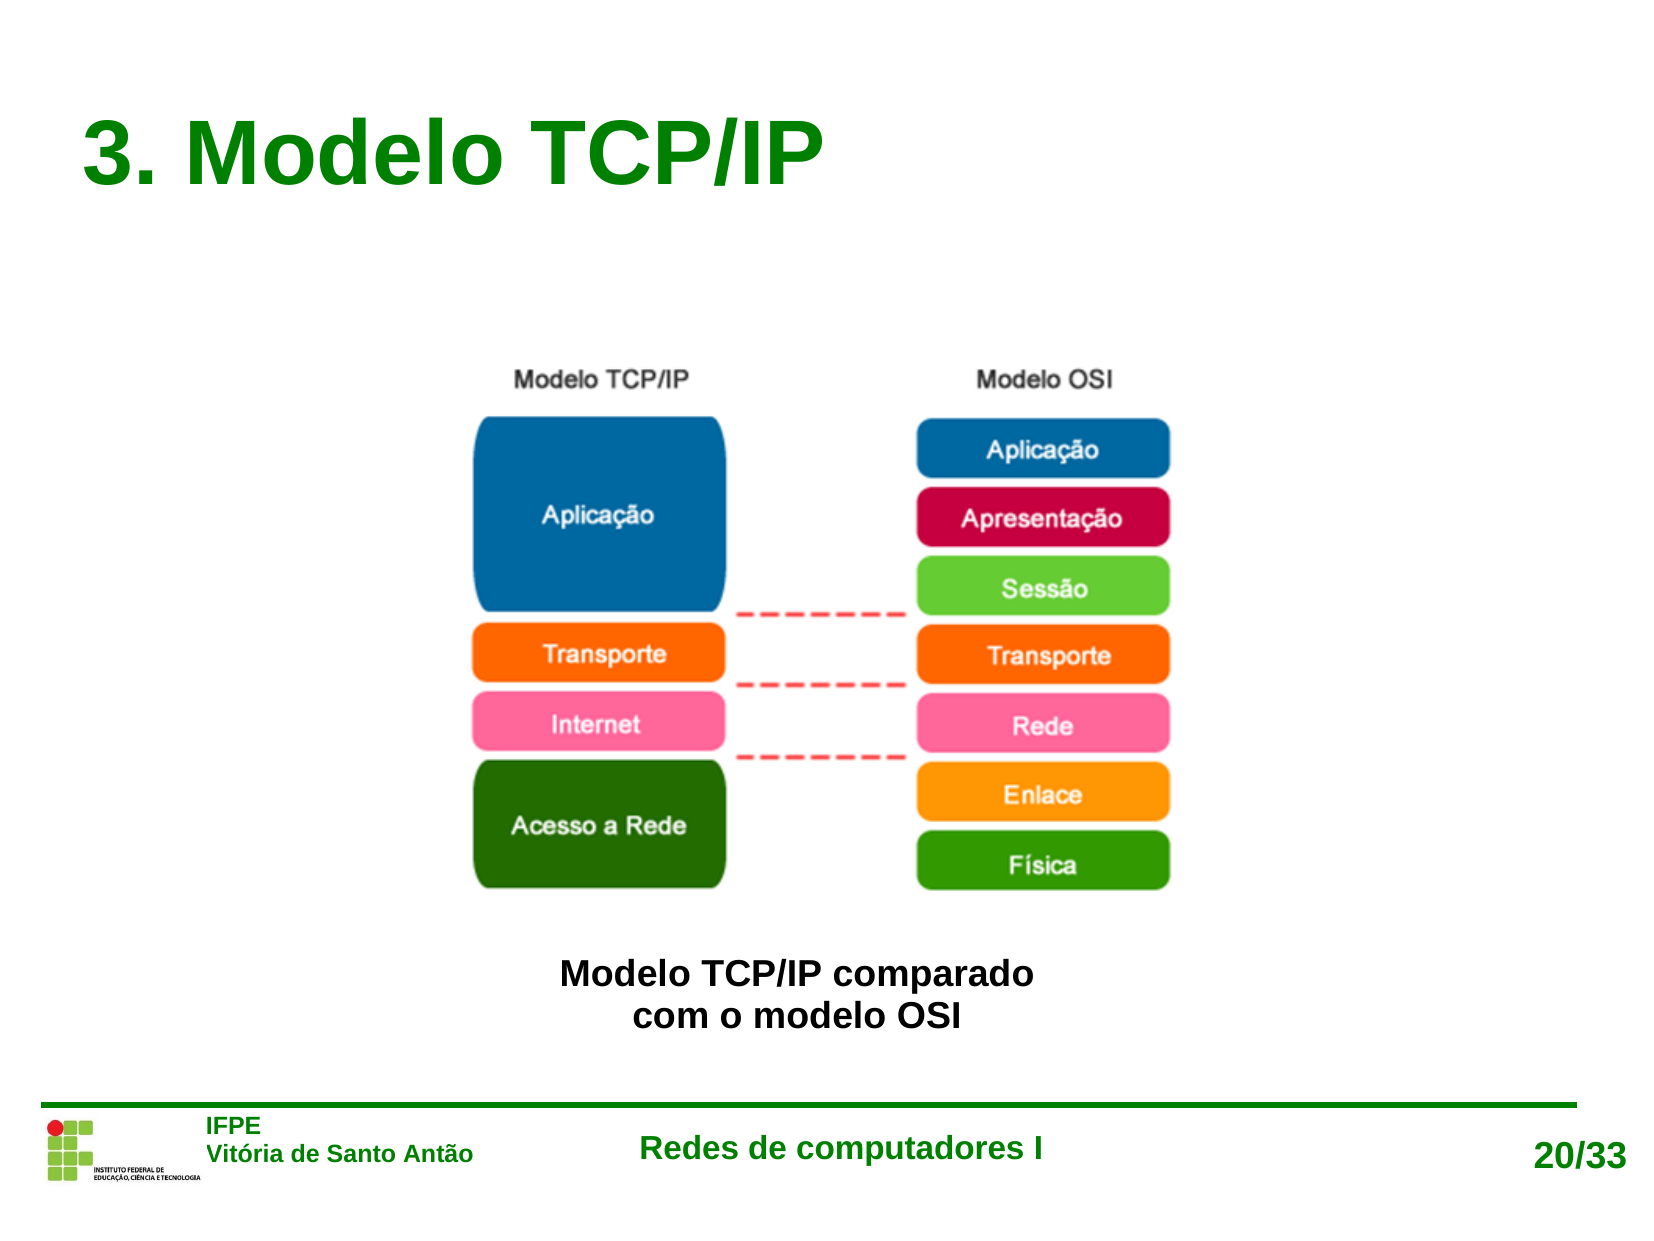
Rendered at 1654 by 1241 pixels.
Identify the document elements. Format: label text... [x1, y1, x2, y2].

picture [39, 1111, 207, 1191]
text_box Modelo TCP/IP comparado com o modelo OSI [531, 944, 1063, 1044]
picture [446, 354, 1211, 927]
title 3. Modelo TCP/IP [82, 49, 1571, 257]
